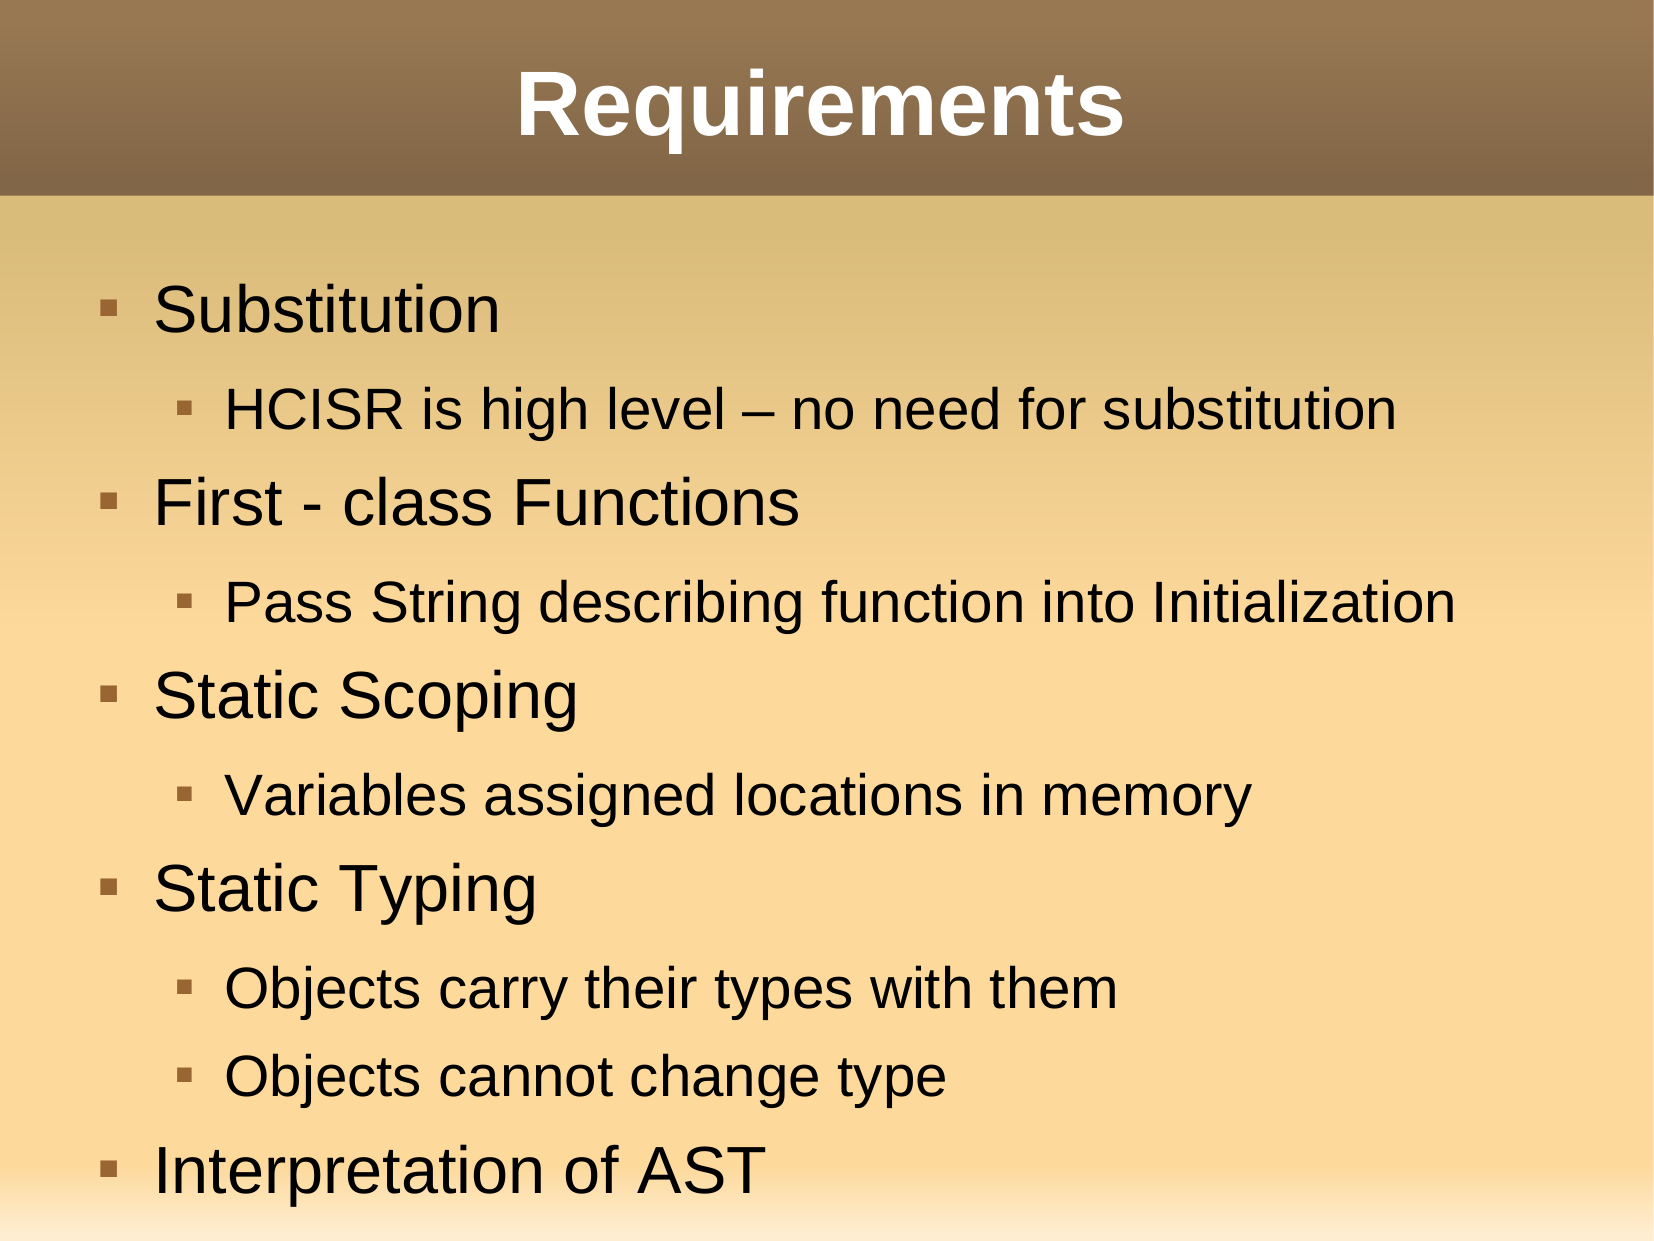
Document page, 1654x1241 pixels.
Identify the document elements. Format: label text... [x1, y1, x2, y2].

title Requirements [76, 0, 1565, 208]
list Substitution HCISR is high level – no need for substitution First - class Functions Pass String describing function into Initialization Static Scoping Variables assigned locations in memory Static Typing Objects carry their types with them Objects cannot change type Interpretation of AST [82, 272, 1571, 1183]
picture [0, 0, 1654, 1241]
